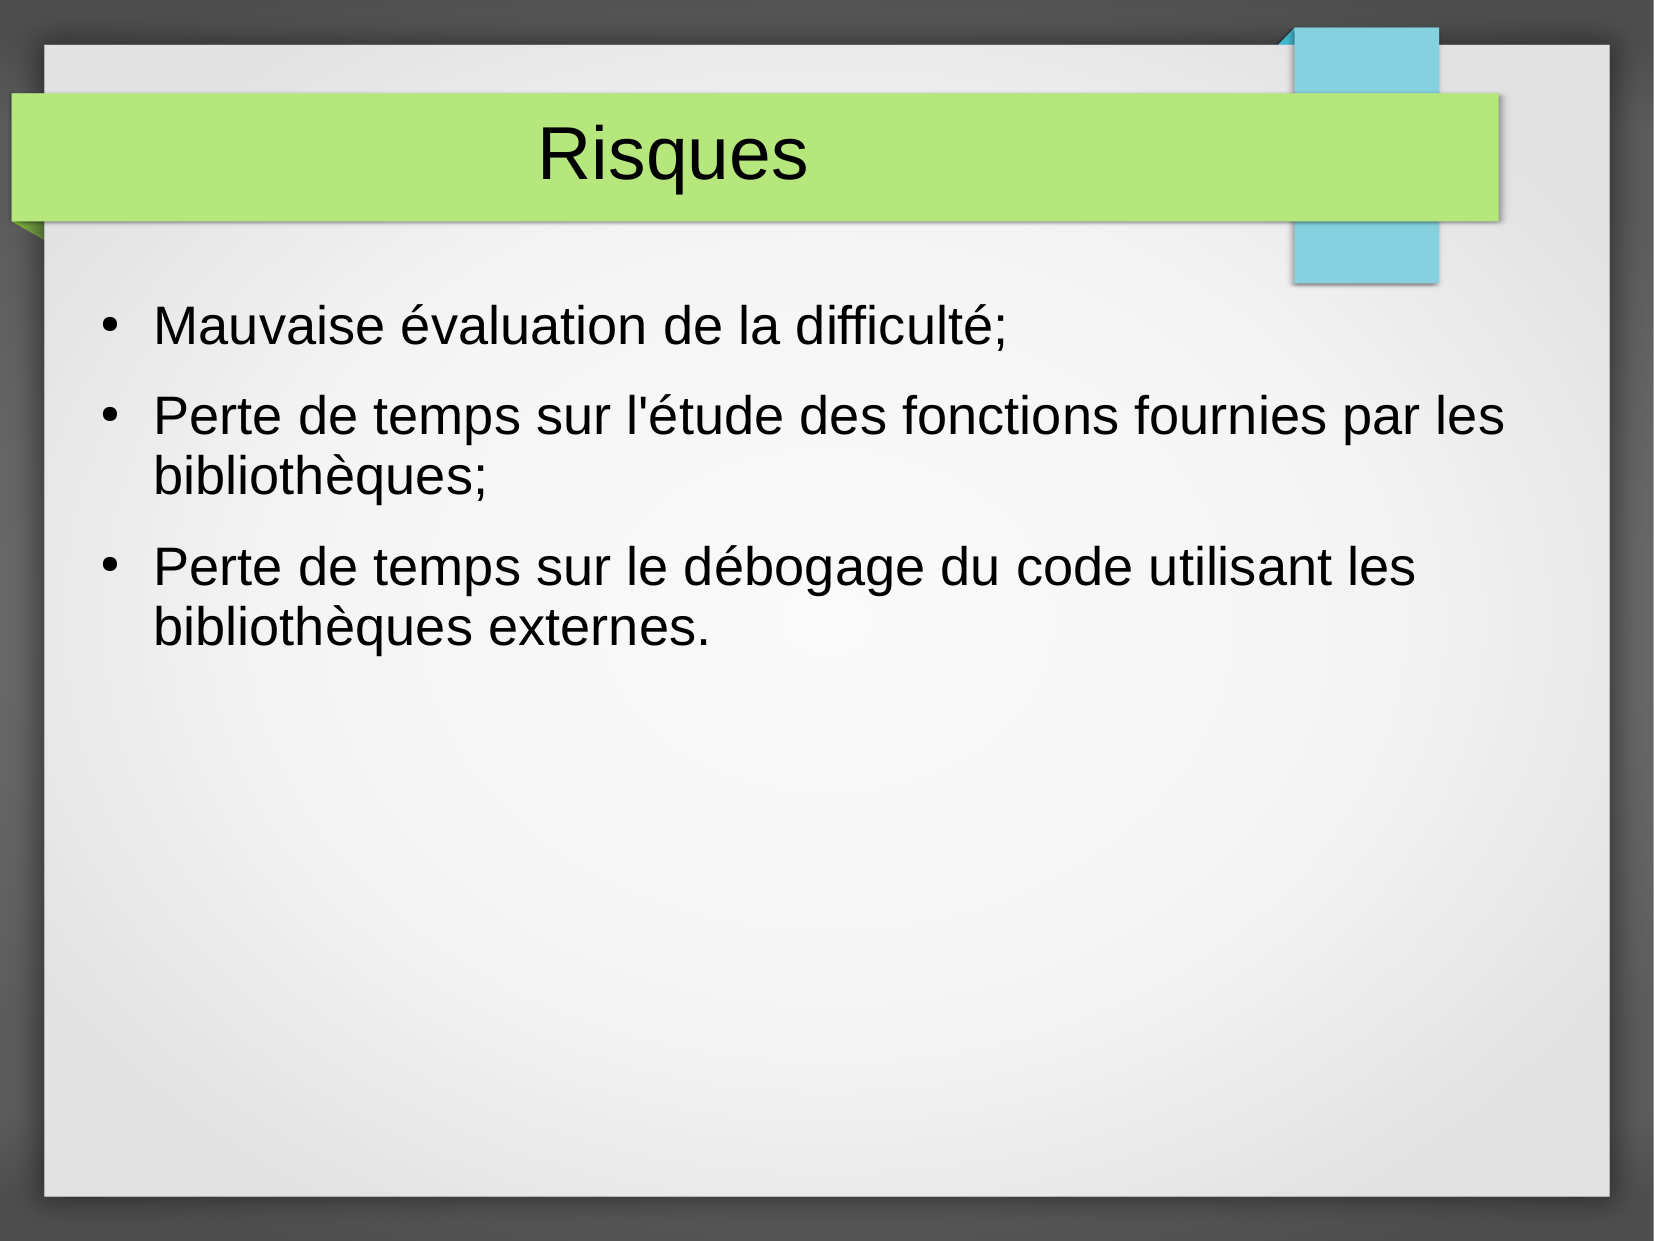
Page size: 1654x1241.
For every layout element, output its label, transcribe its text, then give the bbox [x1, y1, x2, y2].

title Risques [82, 94, 1264, 213]
list Mauvaise évaluation de la difficulté; Perte de temps sur l'étude des fonctions fournies par les bibliothèques; Perte de temps sur le débogage du code utilisant les bibliothèques externes. [82, 295, 1571, 1015]
picture [0, 0, 1654, 1241]
